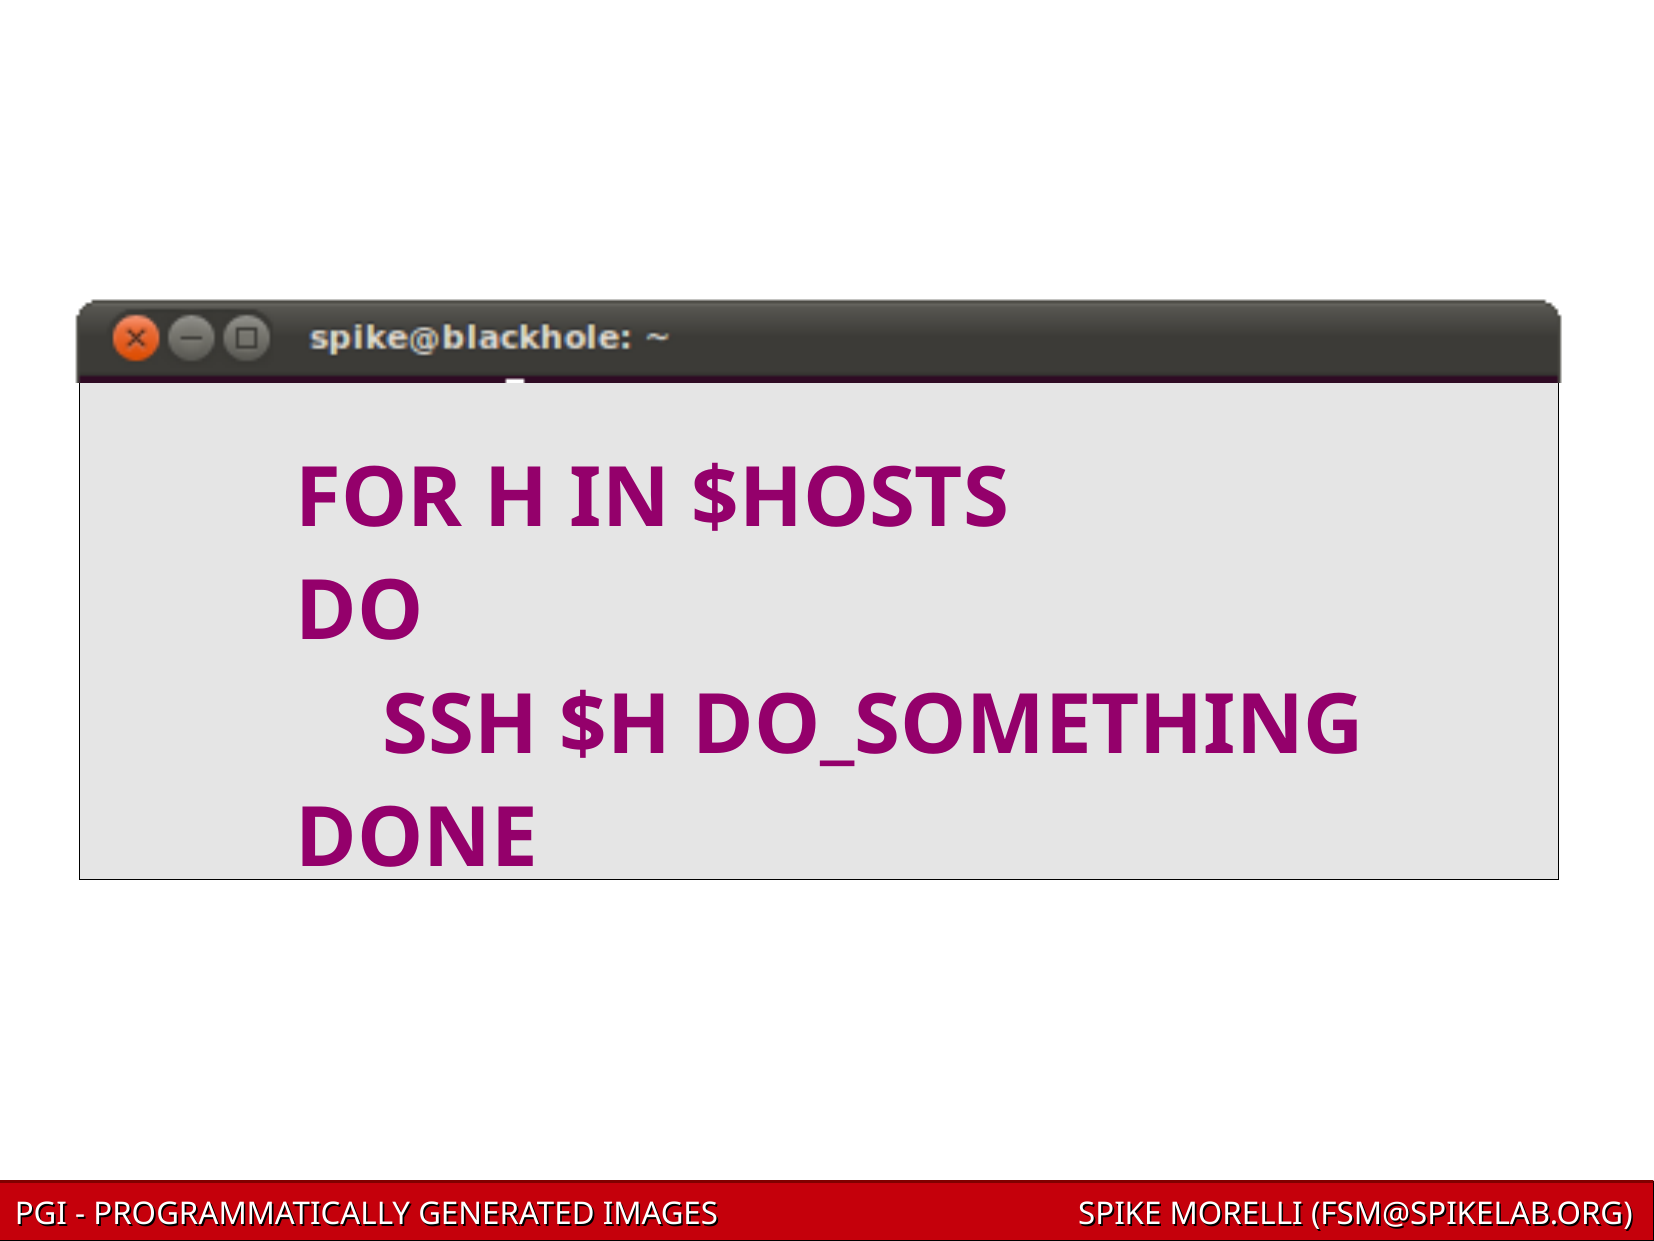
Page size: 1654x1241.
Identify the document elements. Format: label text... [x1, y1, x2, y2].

text_box [79, 383, 1559, 880]
text_box PGI - PROGRAMMATICALLY GENERATED IMAGES [0, 1184, 722, 1235]
picture [59, 295, 1565, 383]
text_box FOR H IN $HOSTS DO SSH $H DO_SOMETHING DONE [281, 429, 1387, 822]
text_box [0, 1183, 1654, 1241]
text_box SPIKE MORELLI (FSM@SPIKELAB.ORG) [1063, 1184, 1643, 1235]
